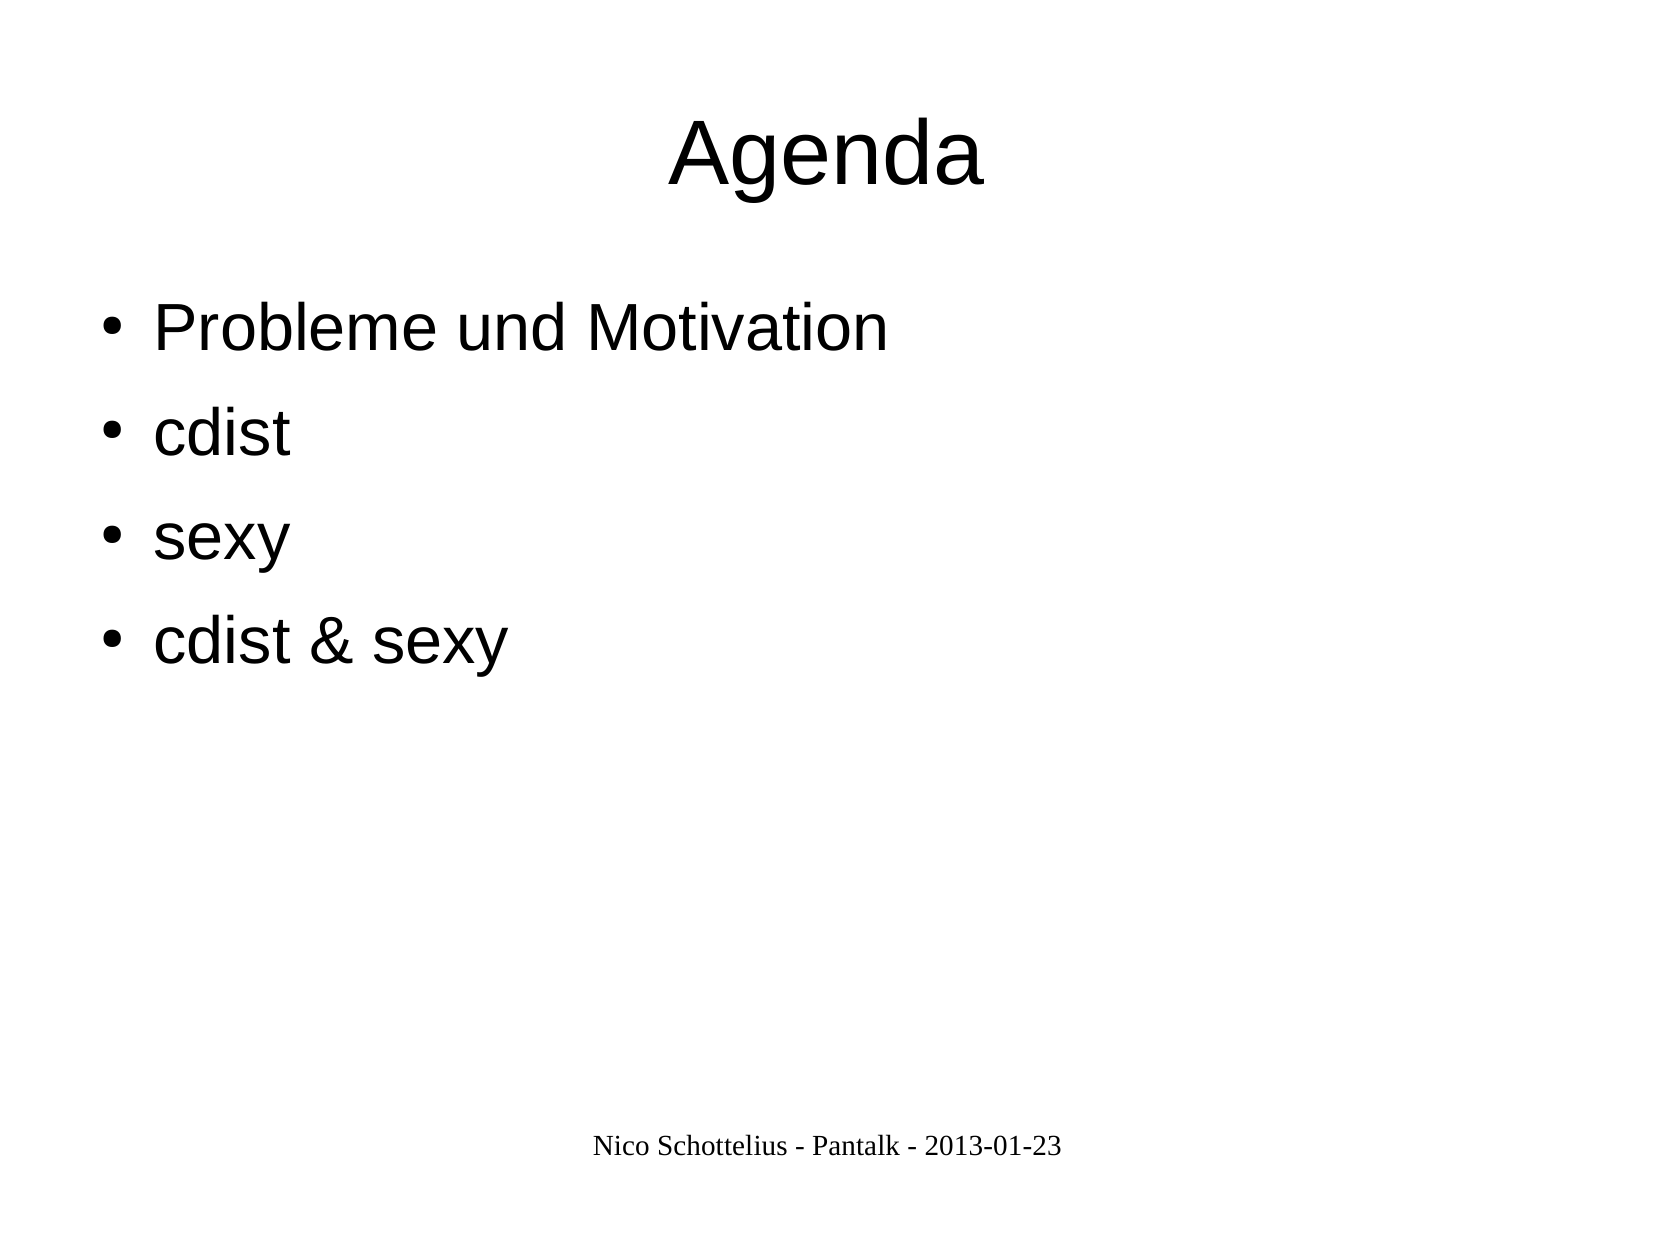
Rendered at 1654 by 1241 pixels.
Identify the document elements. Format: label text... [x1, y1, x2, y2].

title Agenda [82, 49, 1571, 257]
list Probleme und Motivation cdist sexy cdist & sexy [82, 290, 1538, 1010]
